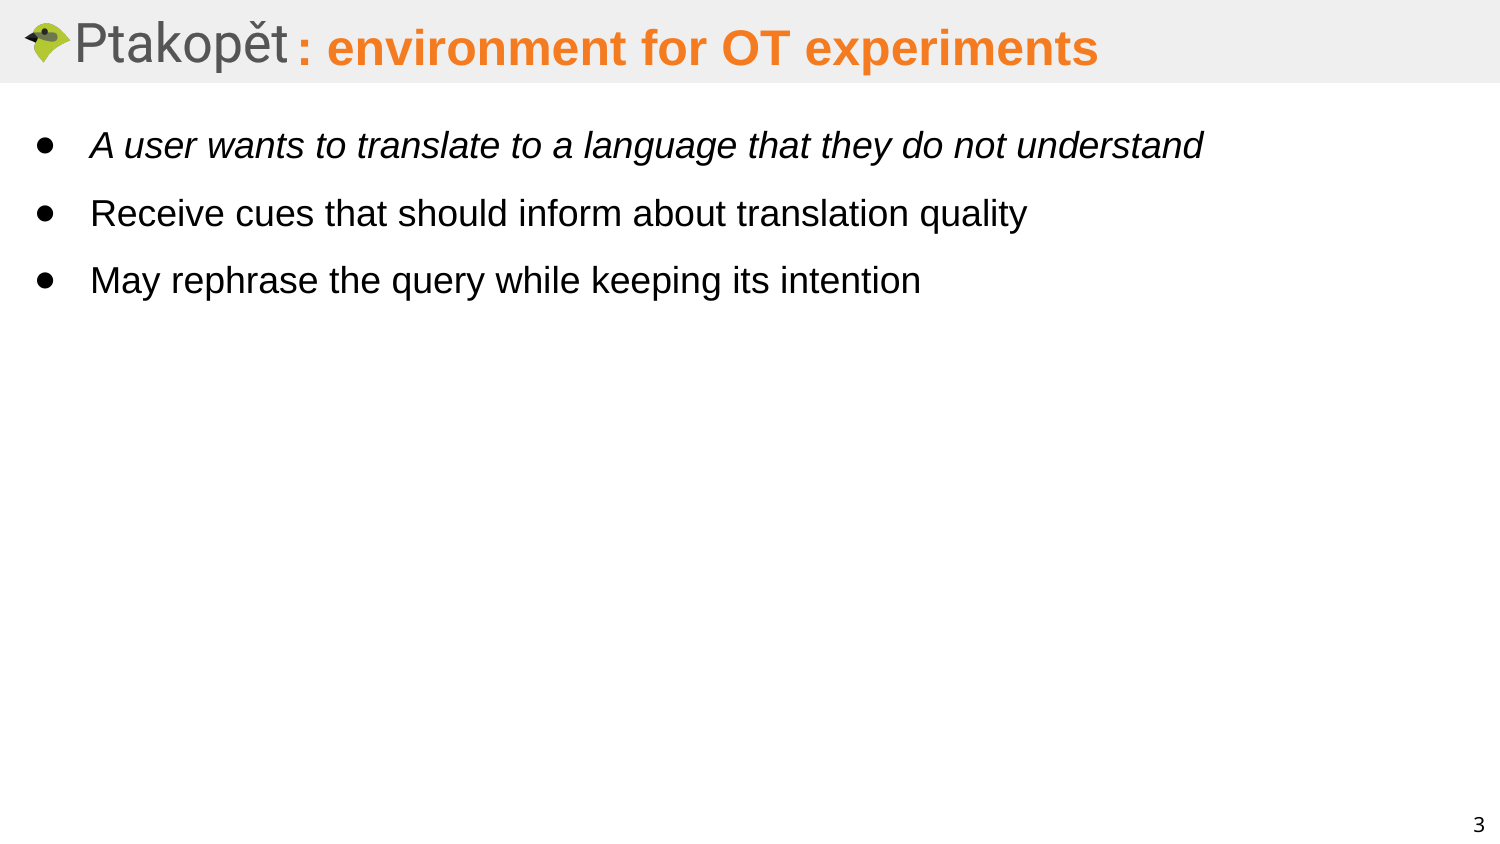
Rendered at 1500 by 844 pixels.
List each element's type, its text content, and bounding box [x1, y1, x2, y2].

picture [24, 21, 287, 73]
title : environment for OT experiments [0, 0, 1500, 83]
list A user wants to translate to a language that they do not understand Receive cues that should inform about translation quality May rephrase the query while keeping its intention [0, 83, 1500, 589]
slide_number 1 [1410, 807, 1500, 844]
